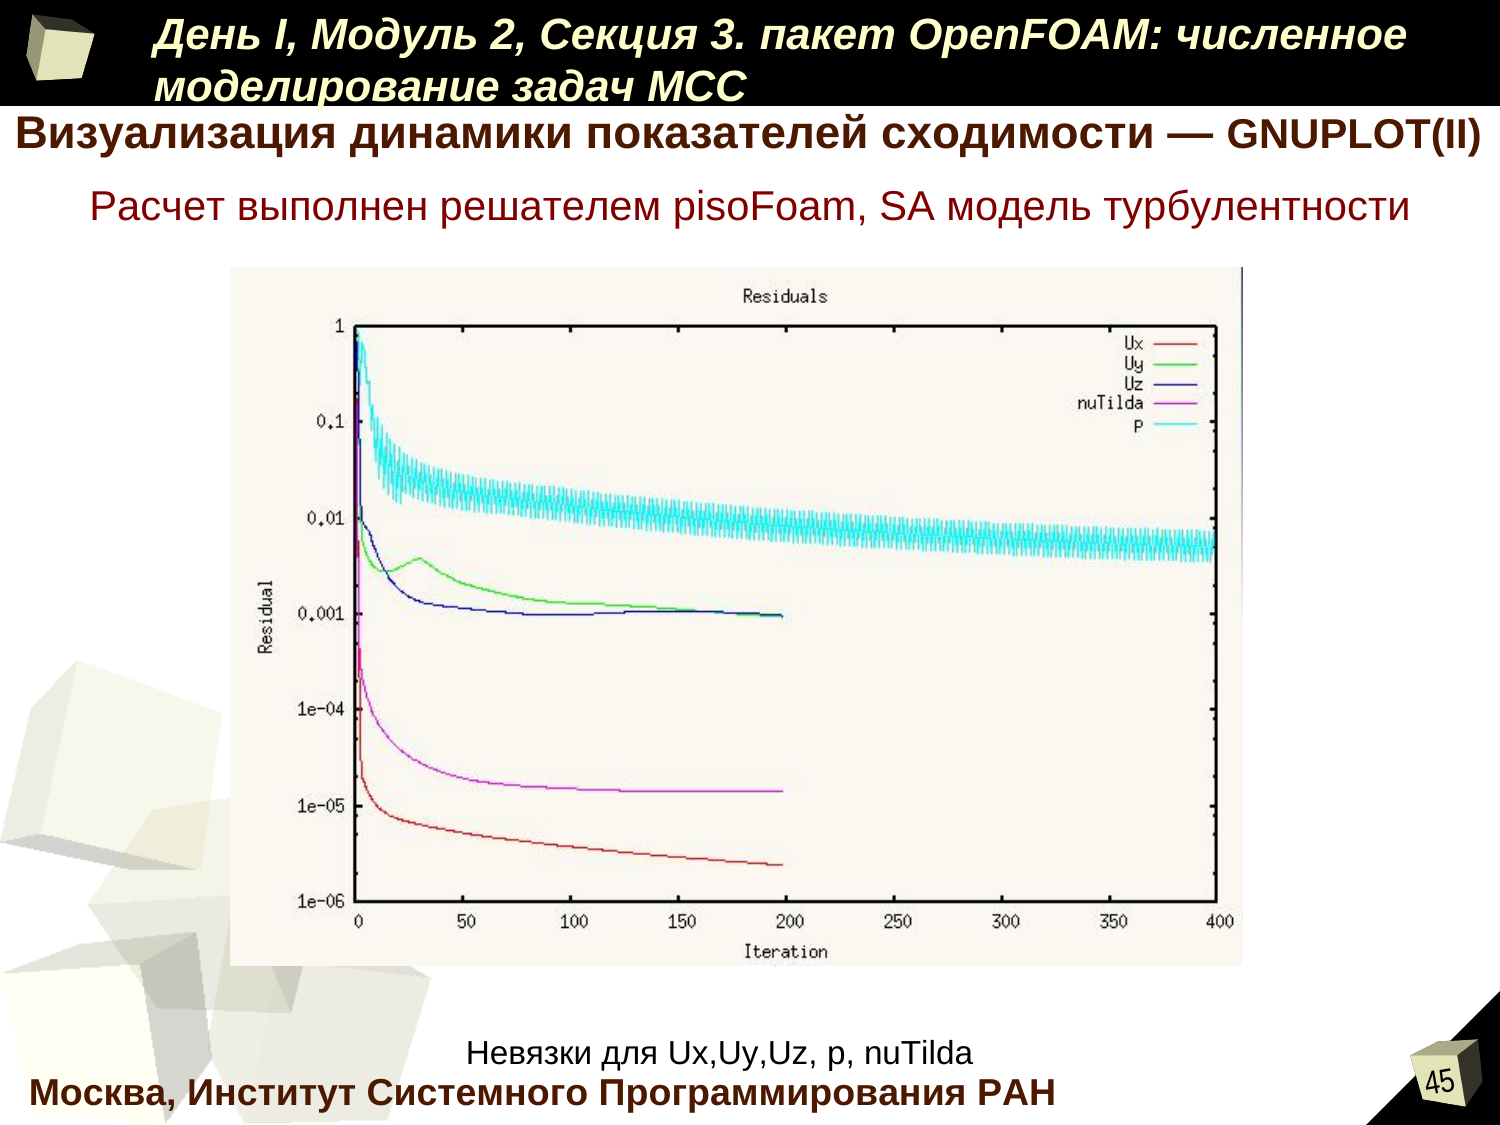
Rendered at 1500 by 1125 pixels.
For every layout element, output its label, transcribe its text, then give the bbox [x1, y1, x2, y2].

text_box Расчет выполнен решателем pisoFoam, SA модель турбулентности [0, 183, 1500, 266]
picture [0, 267, 1243, 1125]
text_box Невязки для Ux,Uy,Uz, p, nuTilda [301, 1023, 1282, 1079]
picture [423, 1088, 433, 1102]
text_box Визуализация динамики показателей сходимости — GNUPLOT(II) [0, 94, 1500, 175]
